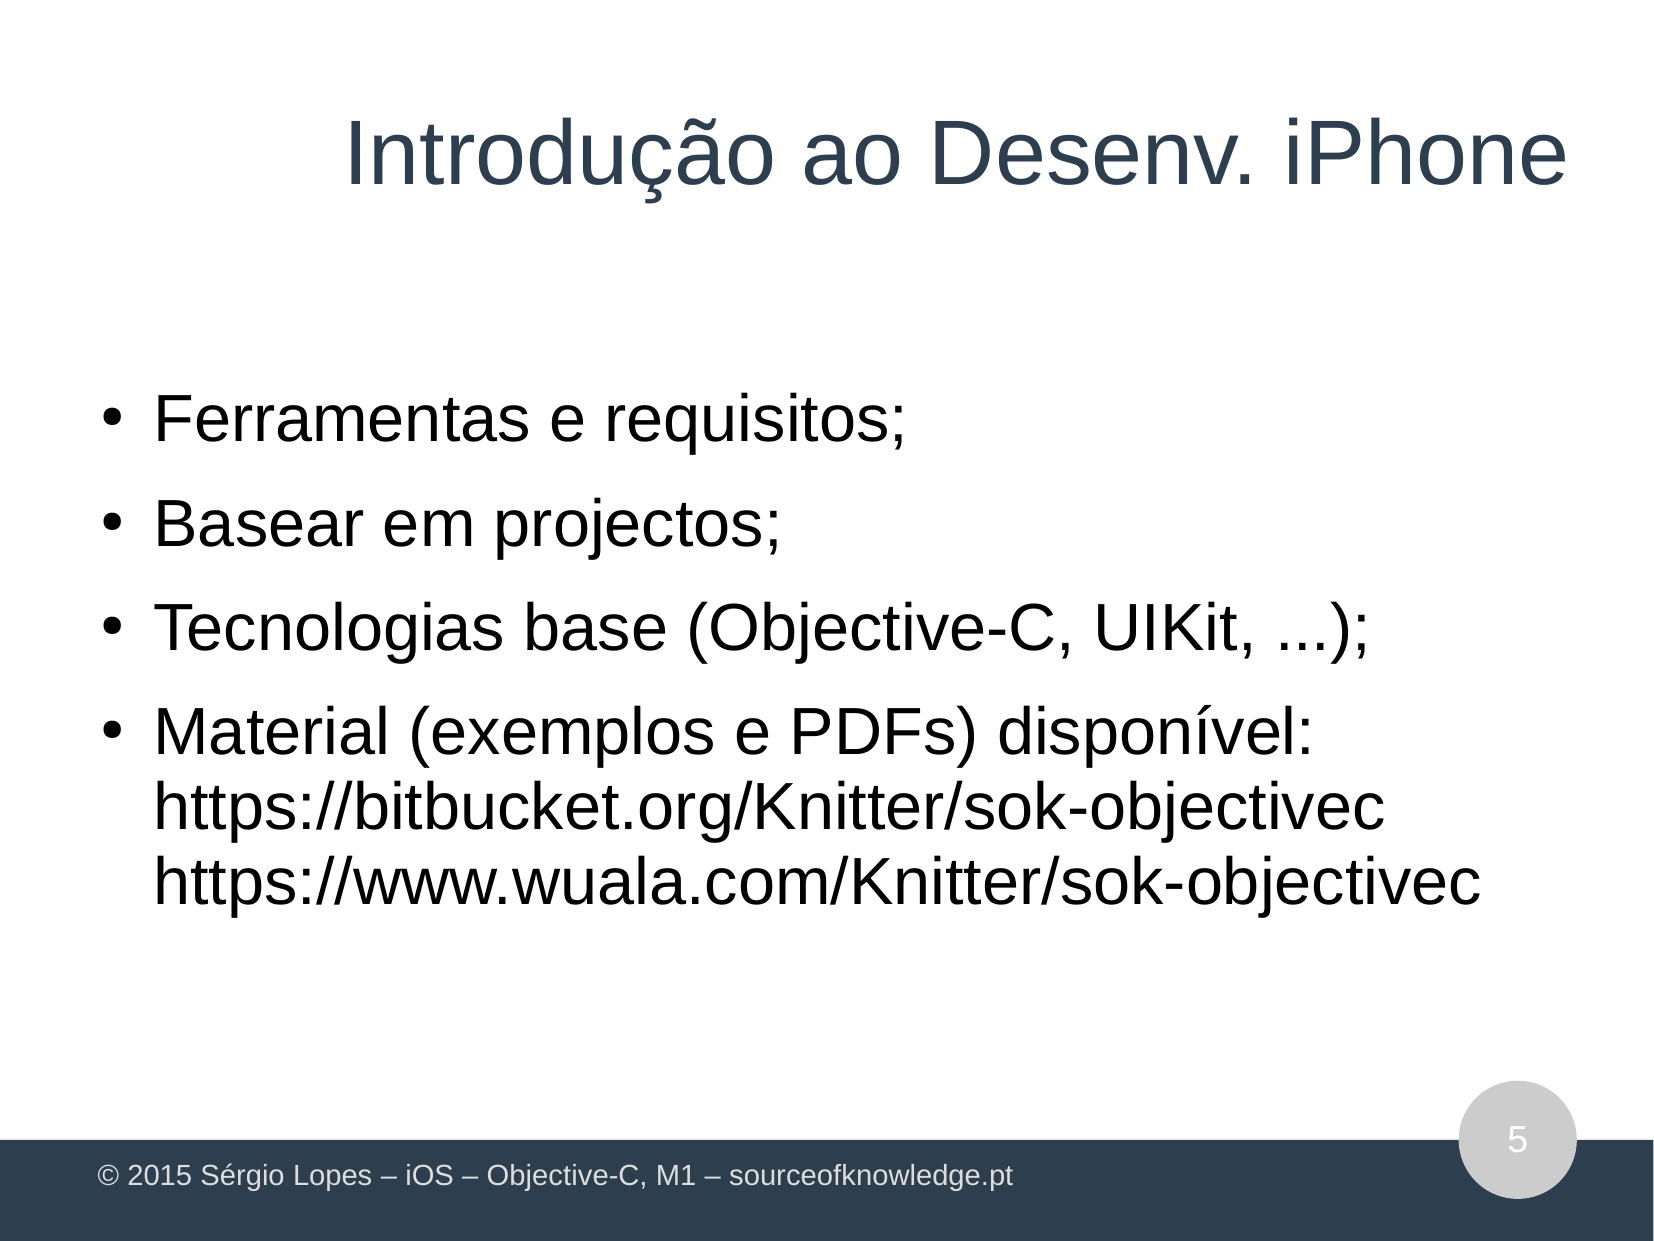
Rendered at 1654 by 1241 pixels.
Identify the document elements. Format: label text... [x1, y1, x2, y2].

text_box [0, 1139, 1654, 1241]
title Introdução ao Desenv. iPhone [82, 49, 1571, 257]
list Ferramentas e requisitos; Basear em projectos; Tecnologias base (Objective-C, UIKit, ...); Material (exemplos e PDFs) disponível: https://bitbucket.org/Knitter/sok-objectivec https://www.wuala.com/Knitter/sok-objectivec [82, 290, 1571, 1010]
text_box © 2015 Sérgio Lopes – iOS – Objective-C, M1 – sourceofknowledge.pt [82, 1151, 1026, 1199]
text_box 5 [1458, 1080, 1577, 1199]
